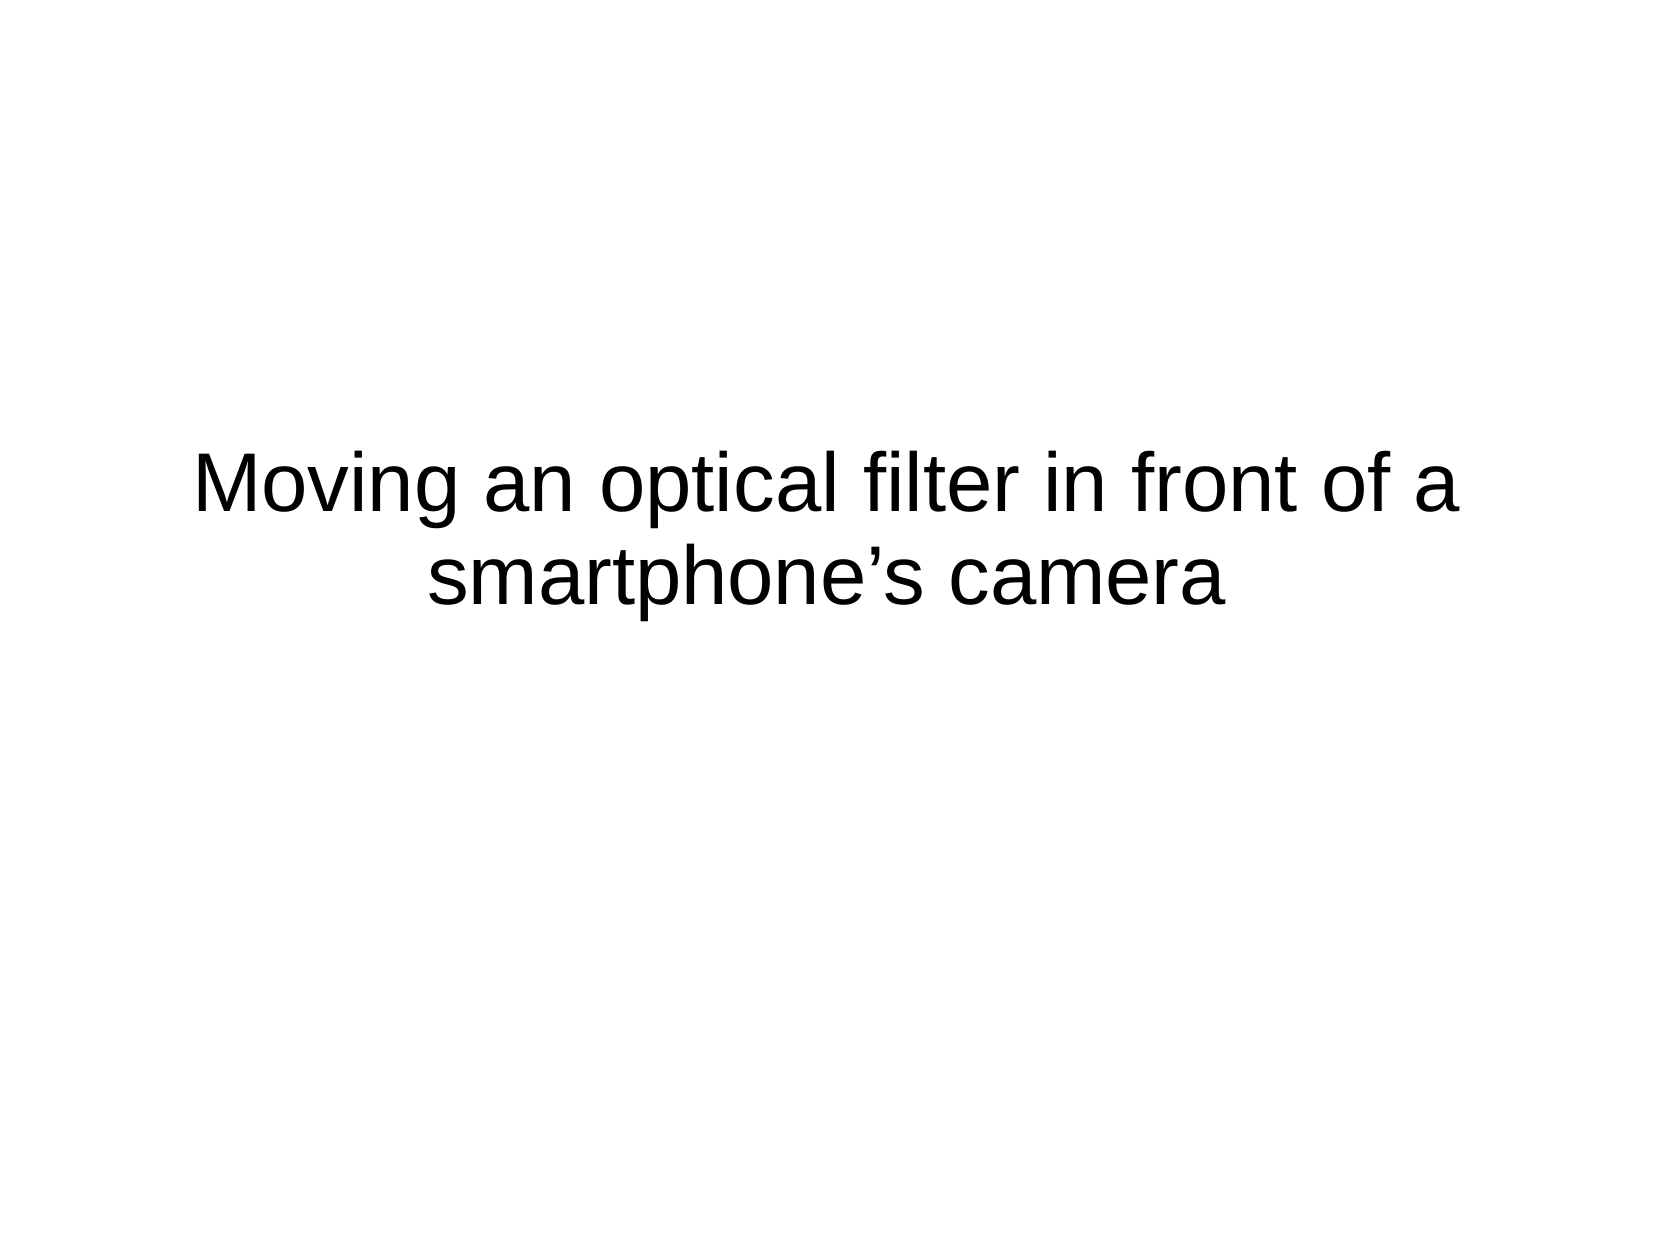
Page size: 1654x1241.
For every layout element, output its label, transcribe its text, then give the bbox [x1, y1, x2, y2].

subtitle Moving an optical filter in front of a smartphone’s camera [82, 49, 1571, 1010]
